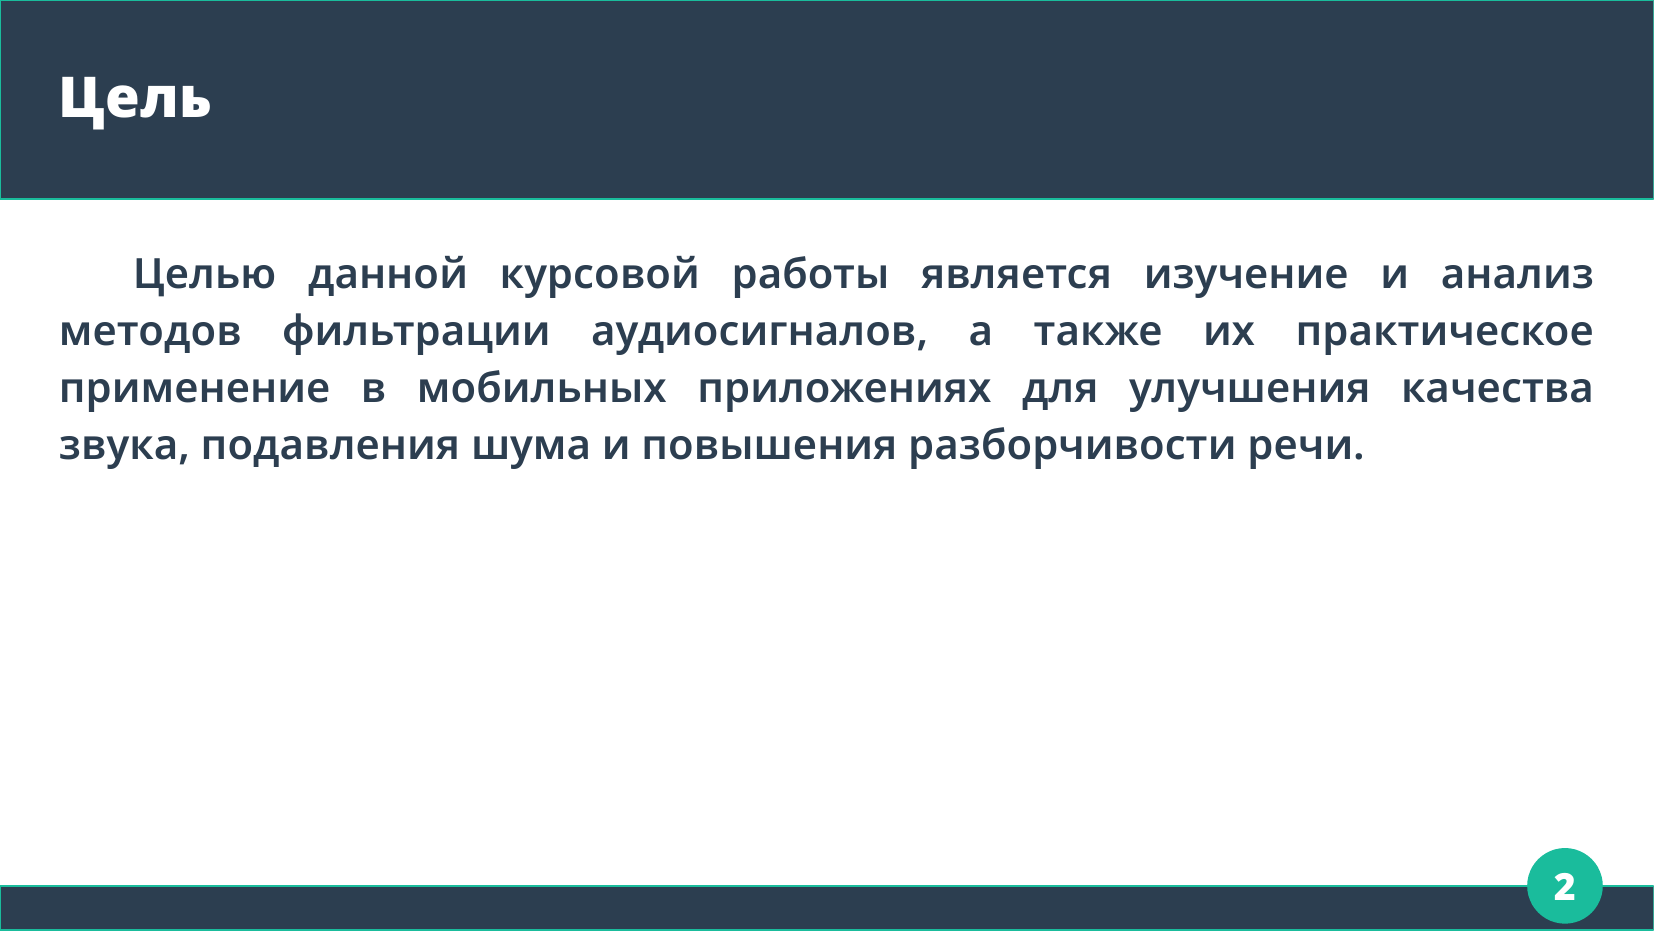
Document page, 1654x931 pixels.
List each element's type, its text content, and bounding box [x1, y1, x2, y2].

title Цель [59, 37, 1595, 156]
list Целью данной курсовой работы является изучение и анализ методов фильтрации аудиосигналов, а также их практическое применение в мобильных приложениях для улучшения качества звука, подавления шума и повышения разборчивости речи. [59, 243, 1595, 864]
